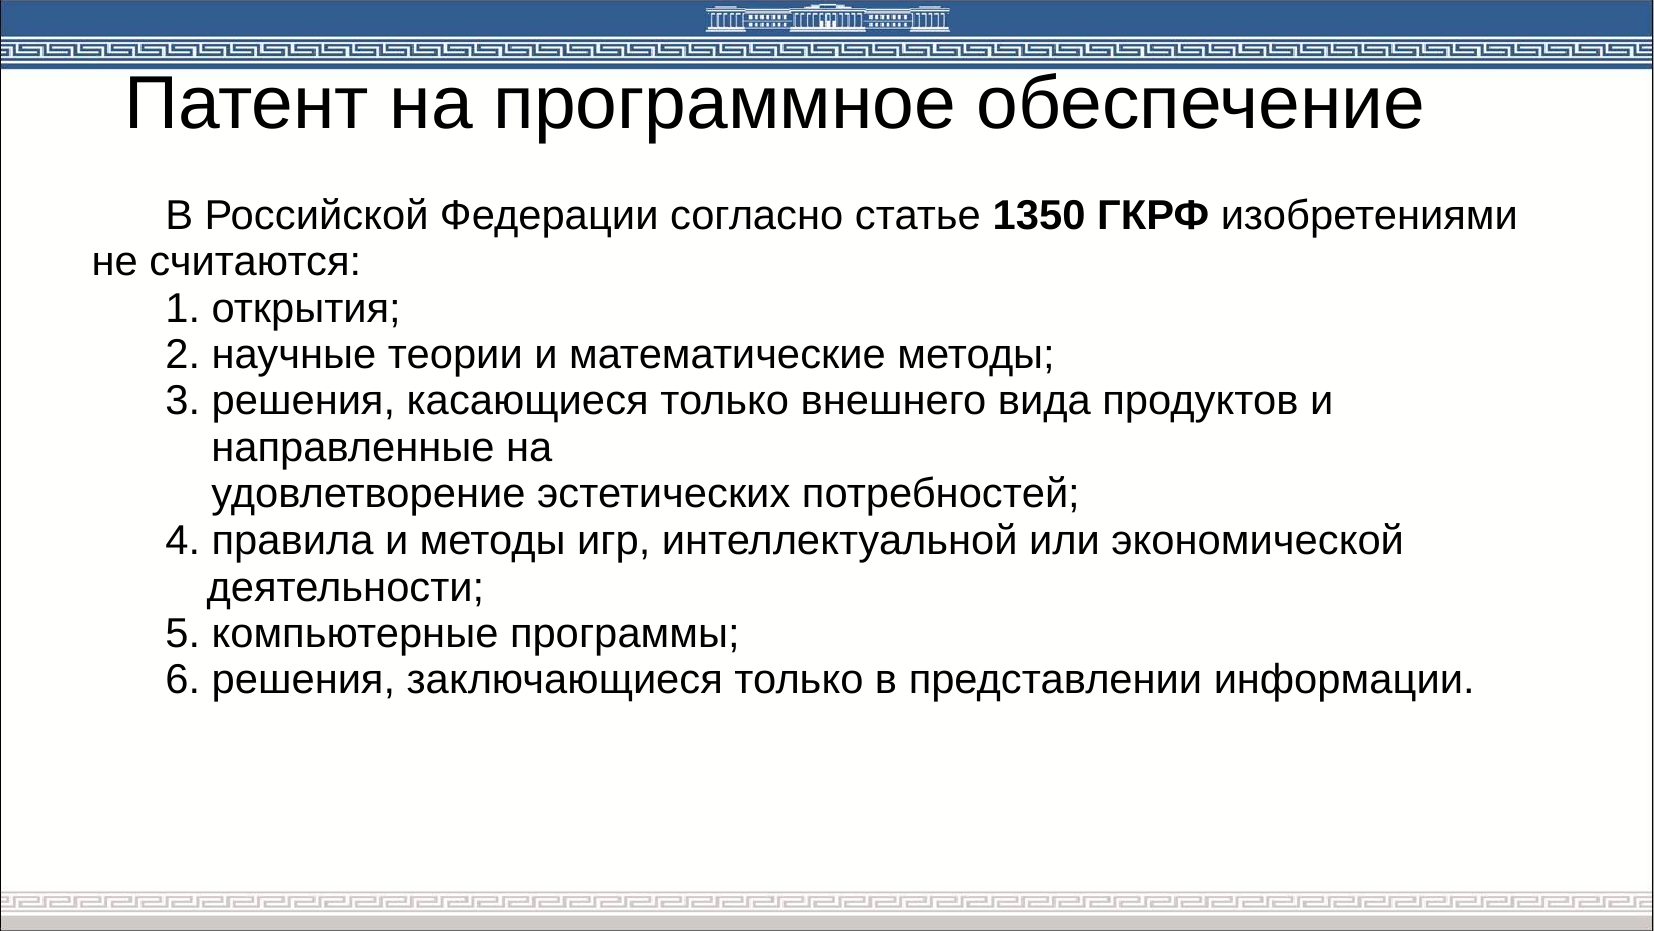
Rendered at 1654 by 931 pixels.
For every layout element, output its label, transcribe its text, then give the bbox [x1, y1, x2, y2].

text_box Патент на программное обеспечение [88, 53, 1477, 153]
picture [0, 0, 1654, 931]
text_box В Российской Федерации согласно статье 1350 ГКРФ изобретениями не считаются: 1. открытия; 2. научные теории и математические методы; 3. решения, касающиеся только внешнего вида продуктов и направленные на удовлетворение эстетических потребностей; 4. правила и методы игр, интеллектуальной или экономической деятельности; 5. компьютерные программы; 6. решения, заключающиеся только в представлении информации. [76, 184, 1565, 931]
